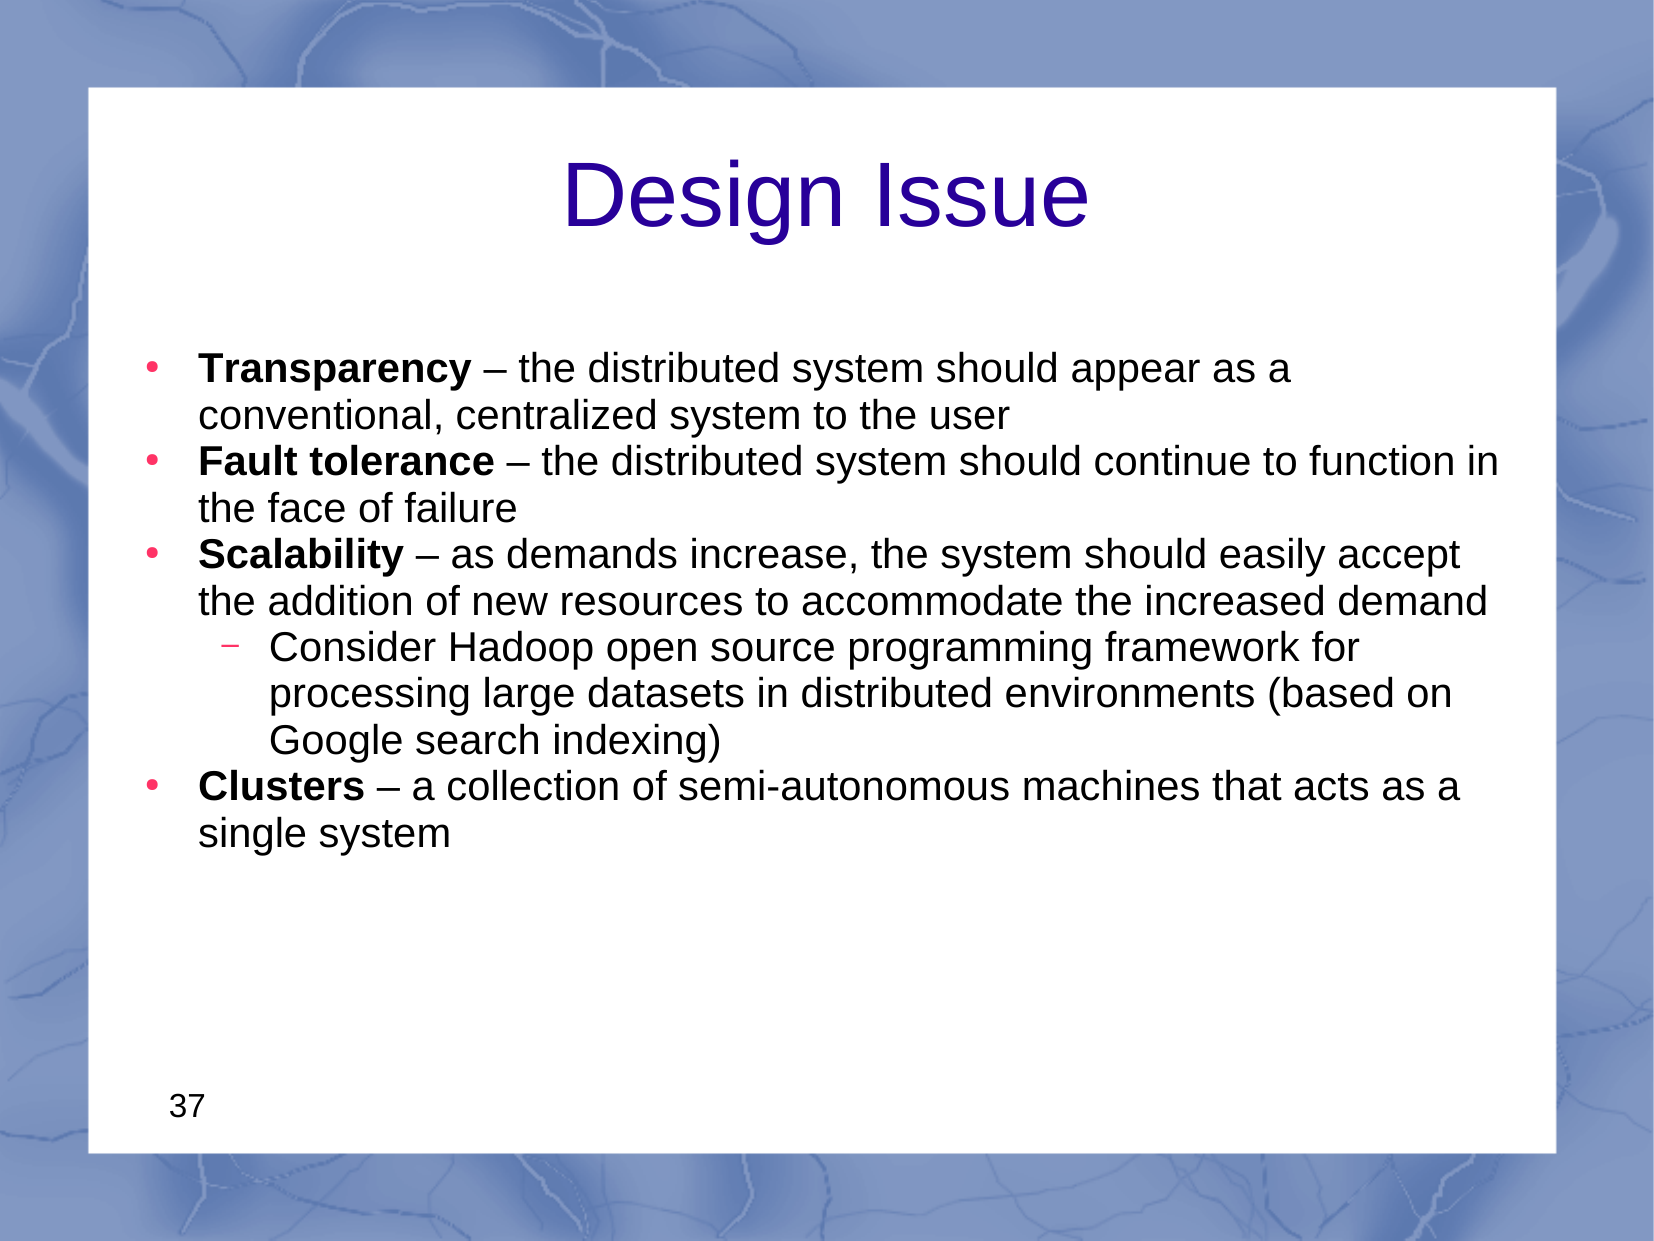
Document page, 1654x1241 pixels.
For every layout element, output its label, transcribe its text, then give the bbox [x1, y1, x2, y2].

text_box Transparency – the distributed system should appear as a conventional, centralized system to the user Fault tolerance – the distributed system should continue to function in the face of failure Scalability – as demands increase, the system should easily accept the addition of new resources to accommodate the increased demand Consider Hadoop open source programming framework for processing large datasets in distributed environments (based on Google search indexing) Clusters – a collection of semi-autonomous machines that acts as a single system [112, 337, 1538, 1051]
title Design Issue [118, 90, 1536, 298]
picture [0, 0, 1654, 1241]
